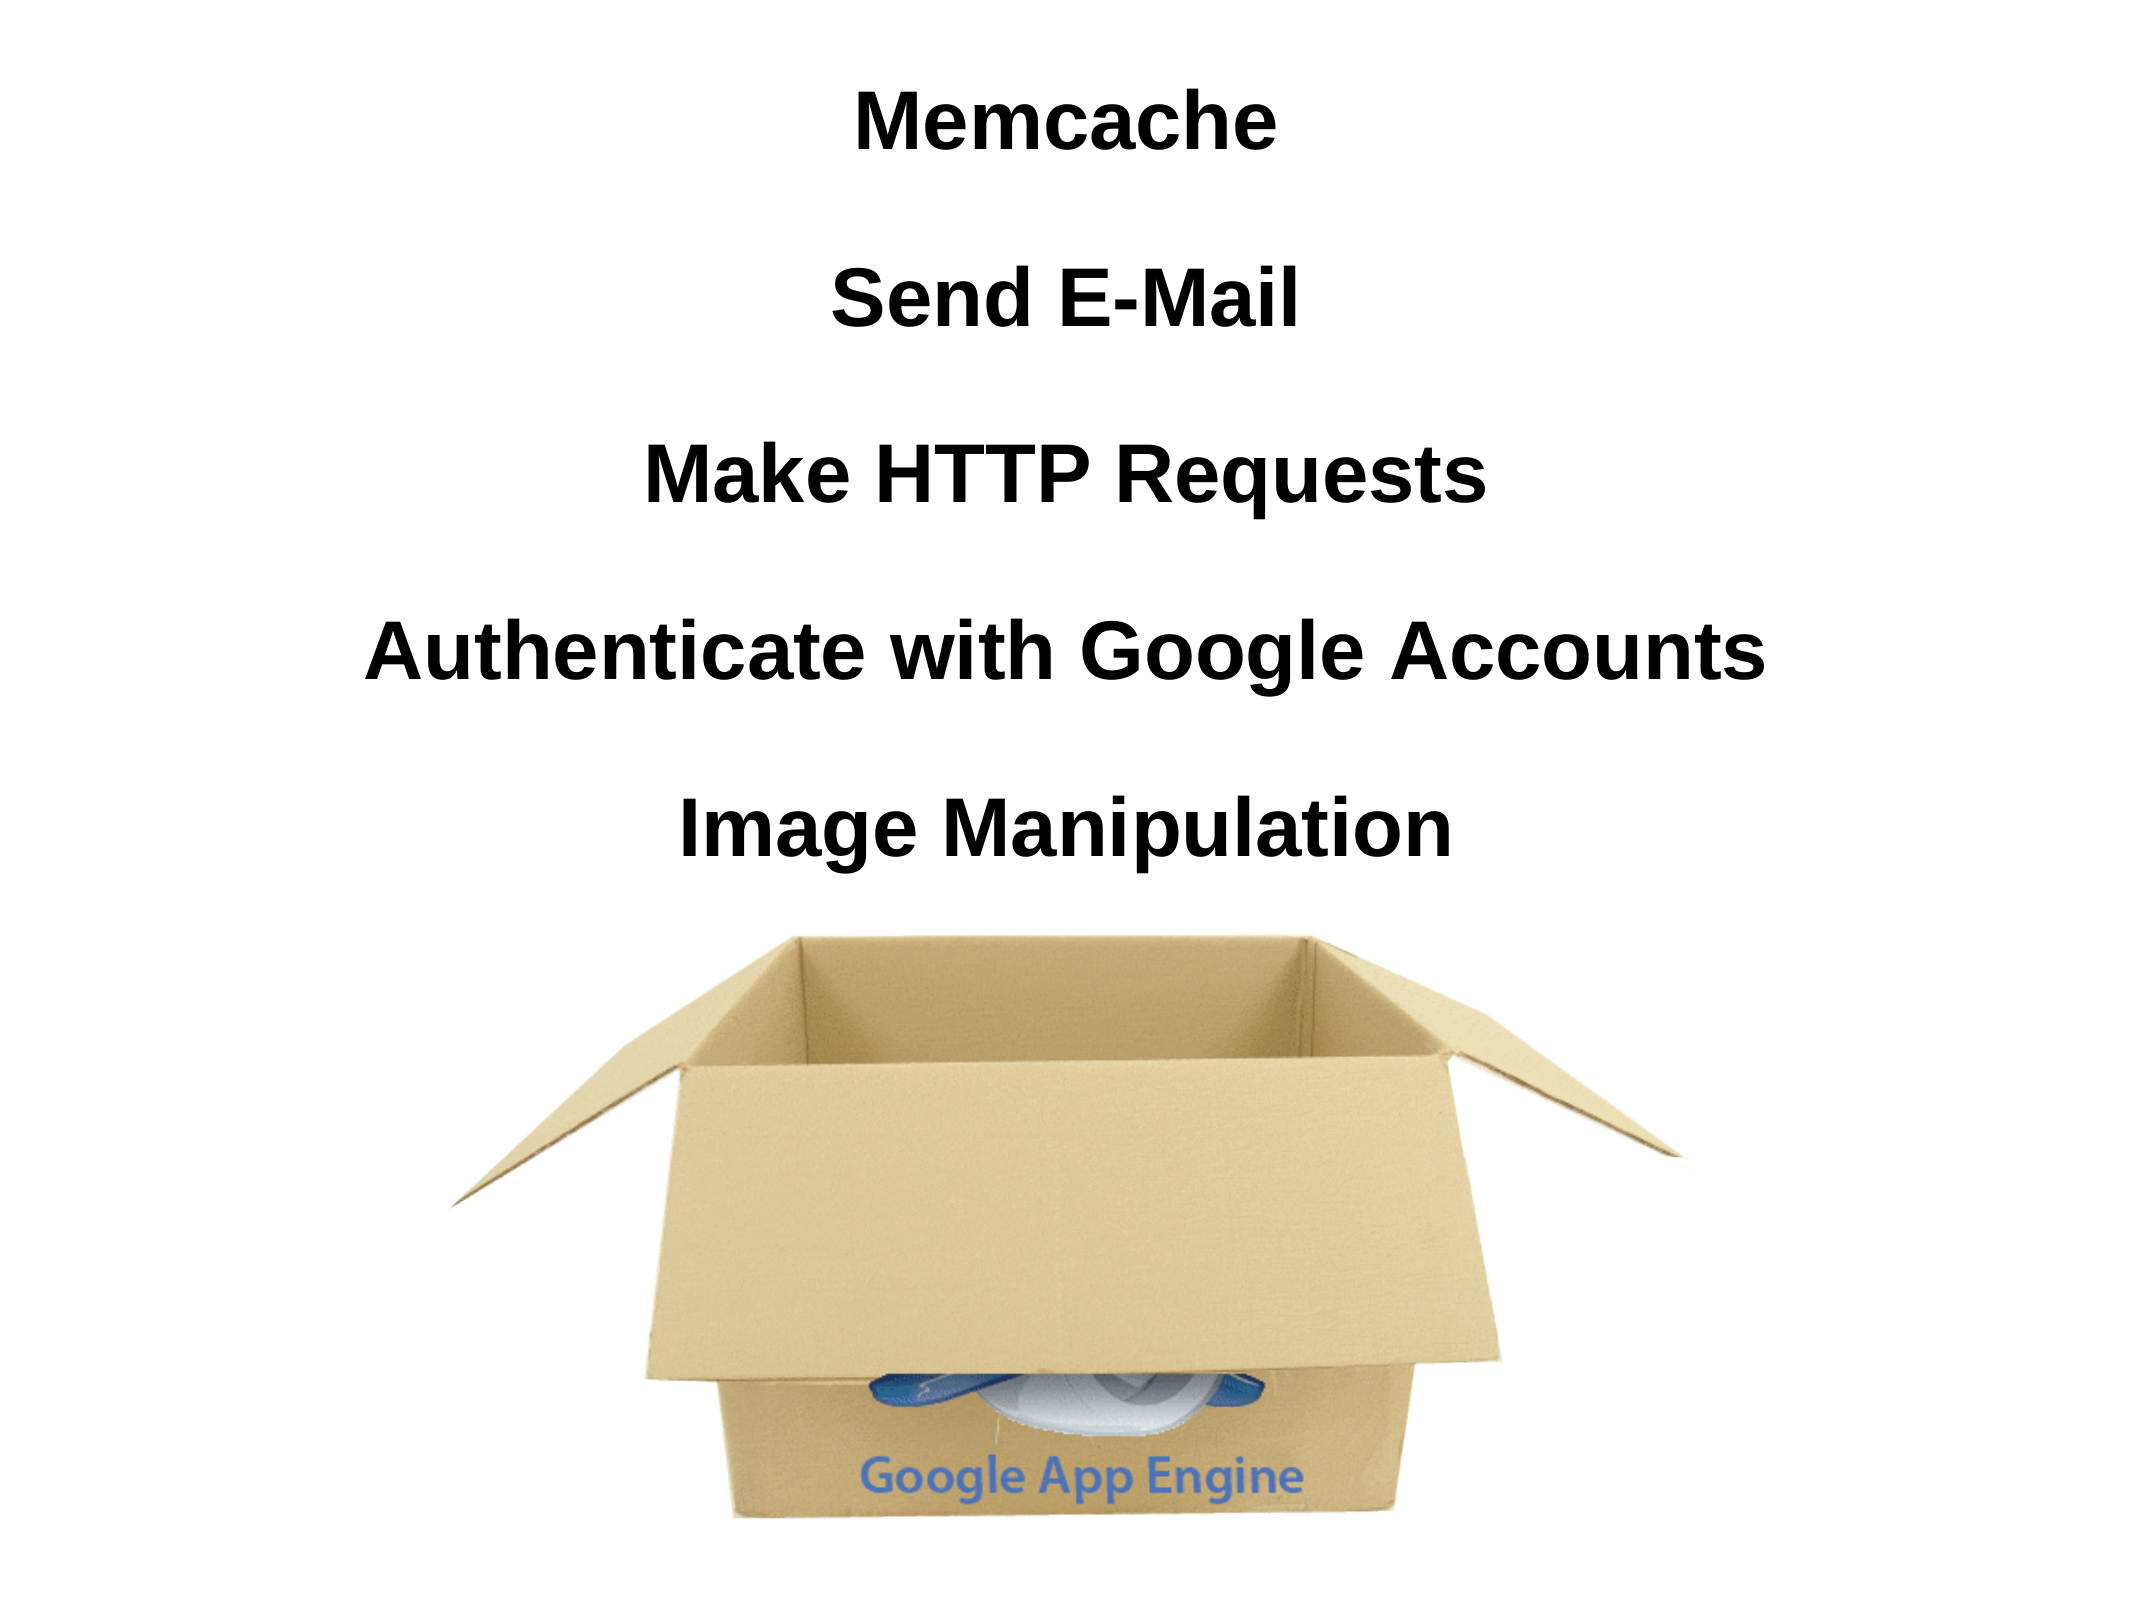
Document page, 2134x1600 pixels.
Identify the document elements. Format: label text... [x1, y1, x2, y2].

picture [332, 886, 1801, 1600]
text_box Memcache Send E-Mail Make HTTP Requests Authenticate with Google Accounts Image Manipulation [256, 78, 1877, 886]
